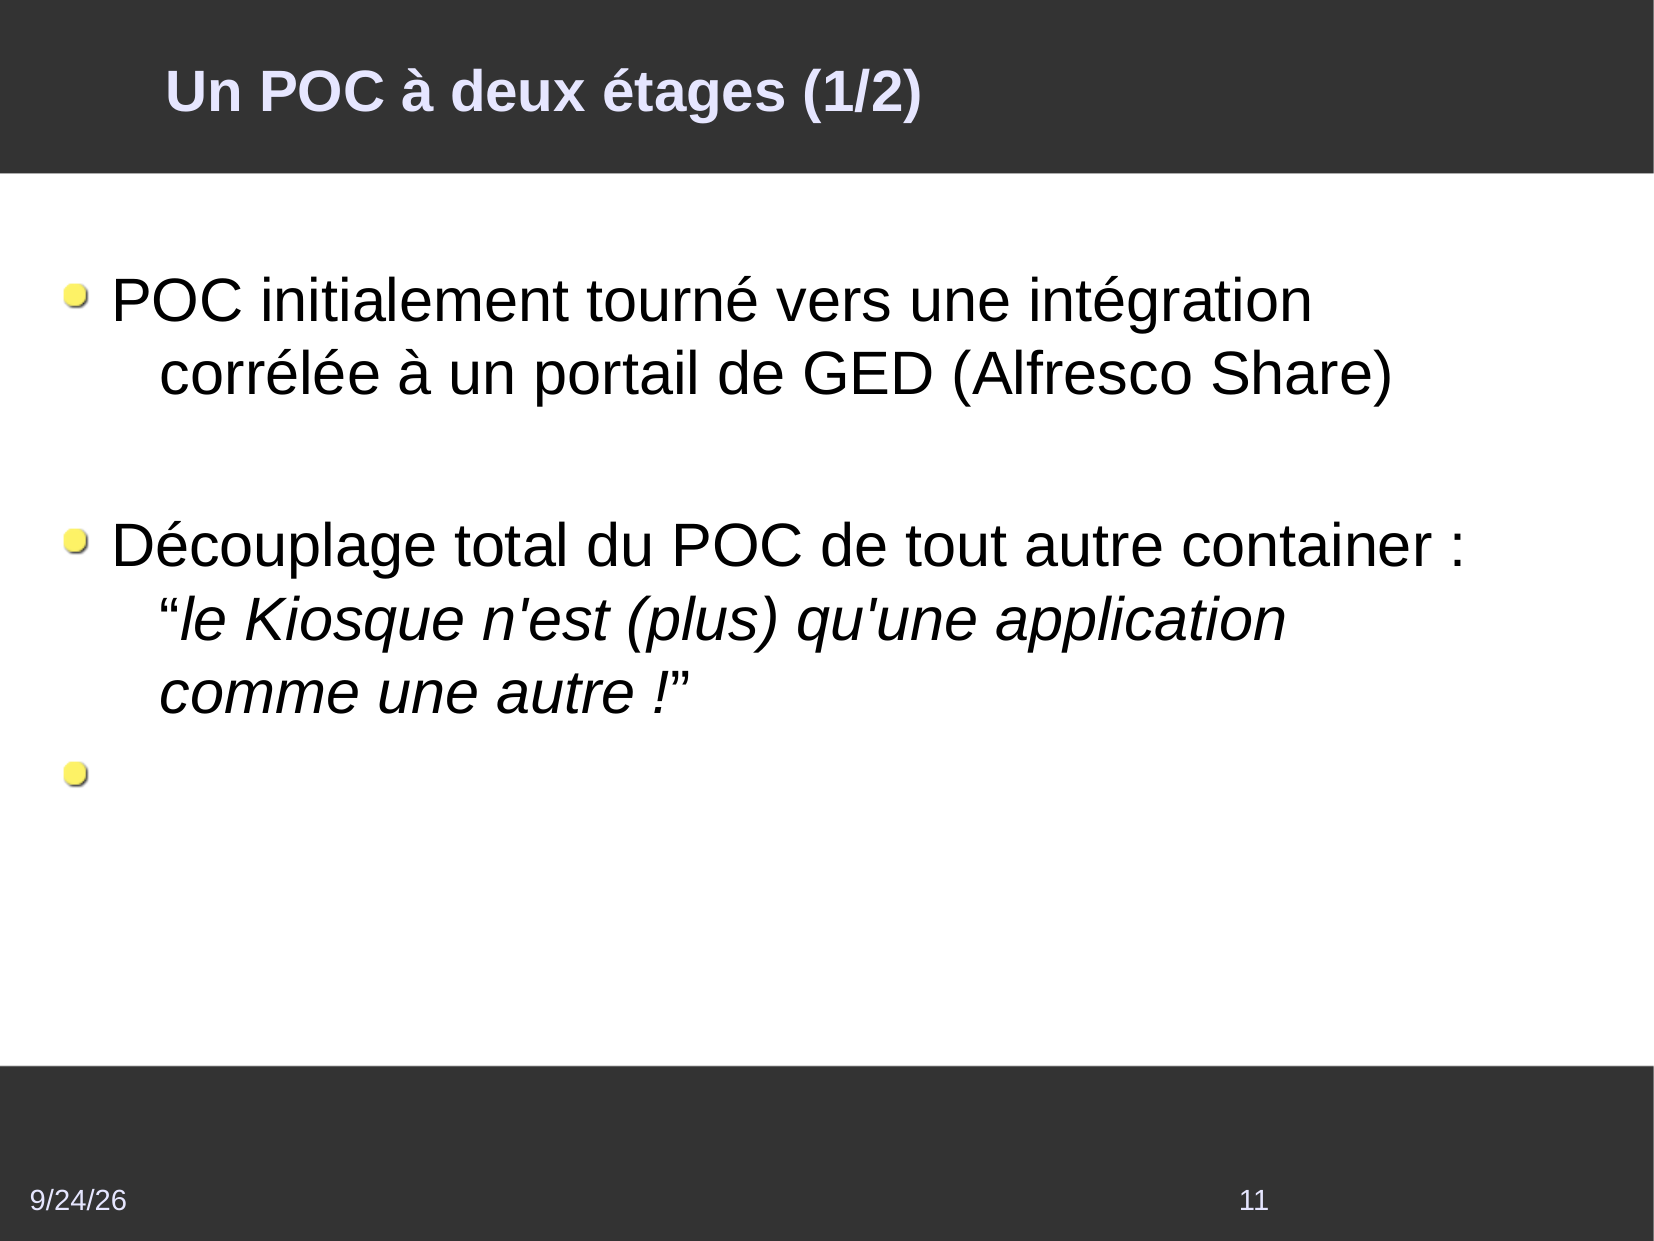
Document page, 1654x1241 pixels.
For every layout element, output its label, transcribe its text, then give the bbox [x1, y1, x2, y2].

text_box [1238, 1181, 1625, 1241]
title Un POC à deux étages (1/2) [165, 0, 1642, 178]
list POC initialement tourné vers une intégration corrélée à un portail de GED (Alfresco Share) Découplage total du POC de tout autre container : “le Kiosque n'est (plus) qu'une application comme une autre !” [29, 259, 1506, 736]
text_box [29, 1181, 566, 1241]
